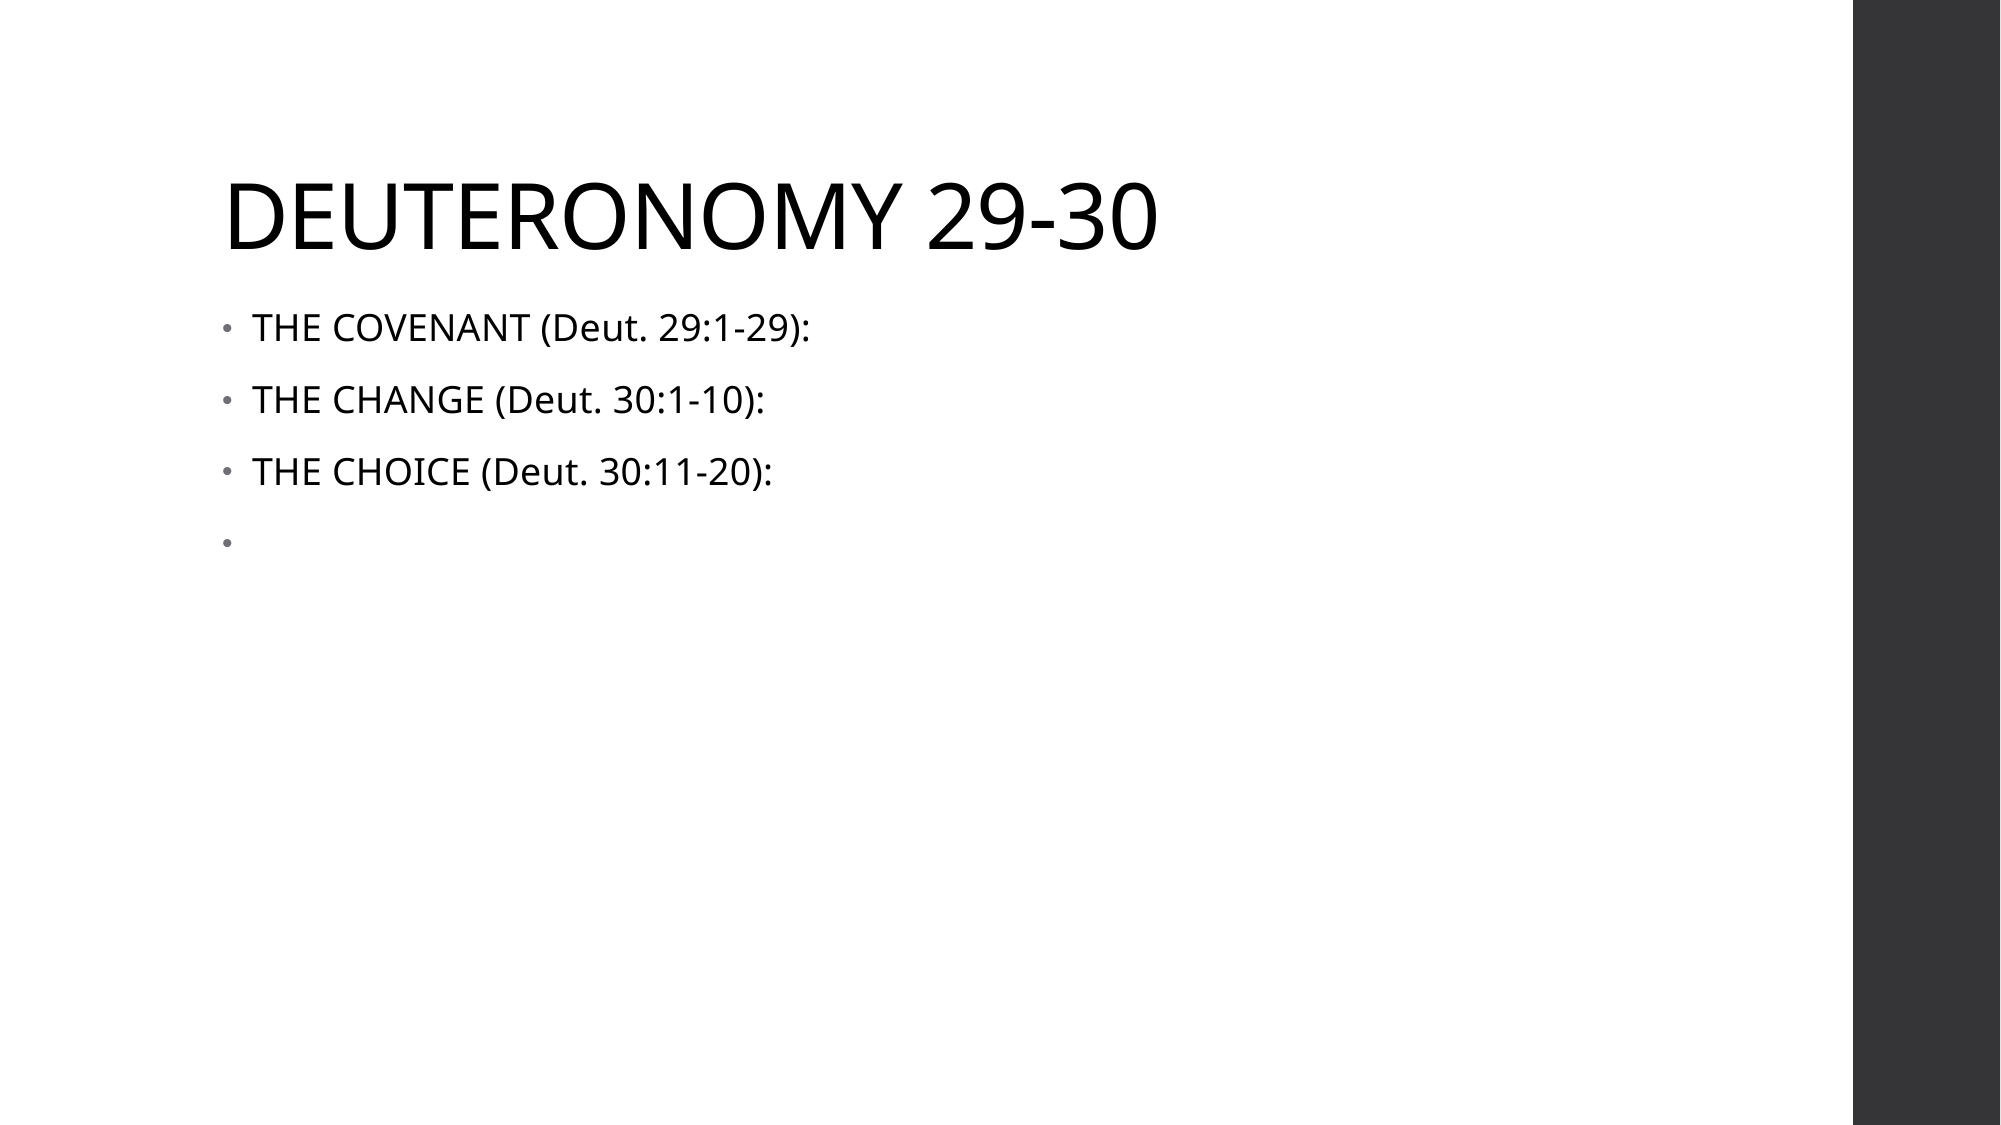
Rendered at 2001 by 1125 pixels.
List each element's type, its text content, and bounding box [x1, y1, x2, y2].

title DEUTERONOMY 29-30 [206, 60, 1797, 278]
list THE COVENANT (Deut. 29:1-29): THE CHANGE (Deut. 30:1-10): THE CHOICE (Deut. 30:11-20): [206, 299, 1617, 1014]
